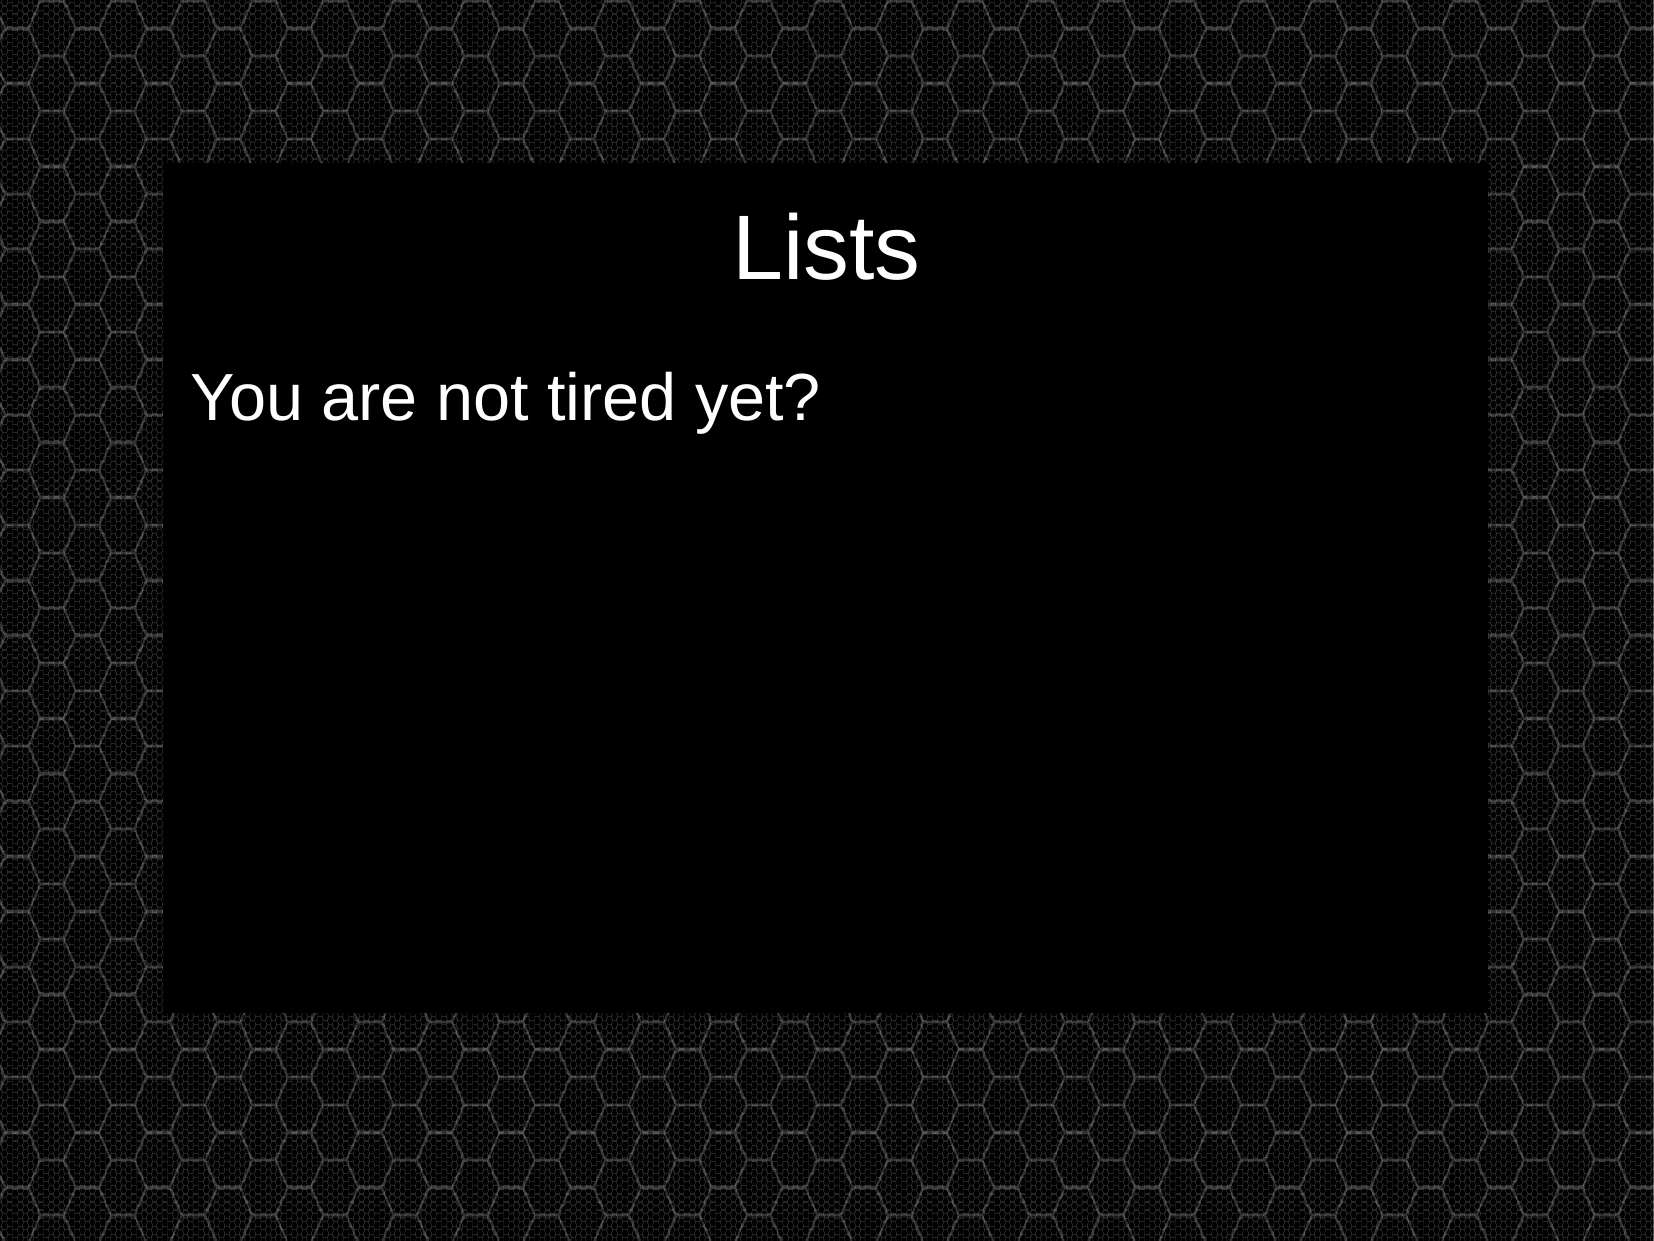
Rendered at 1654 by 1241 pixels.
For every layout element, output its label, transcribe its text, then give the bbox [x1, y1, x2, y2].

picture [0, 0, 1654, 1241]
title Lists [82, 165, 1571, 331]
list You are not tired yet? [120, 360, 1501, 1010]
